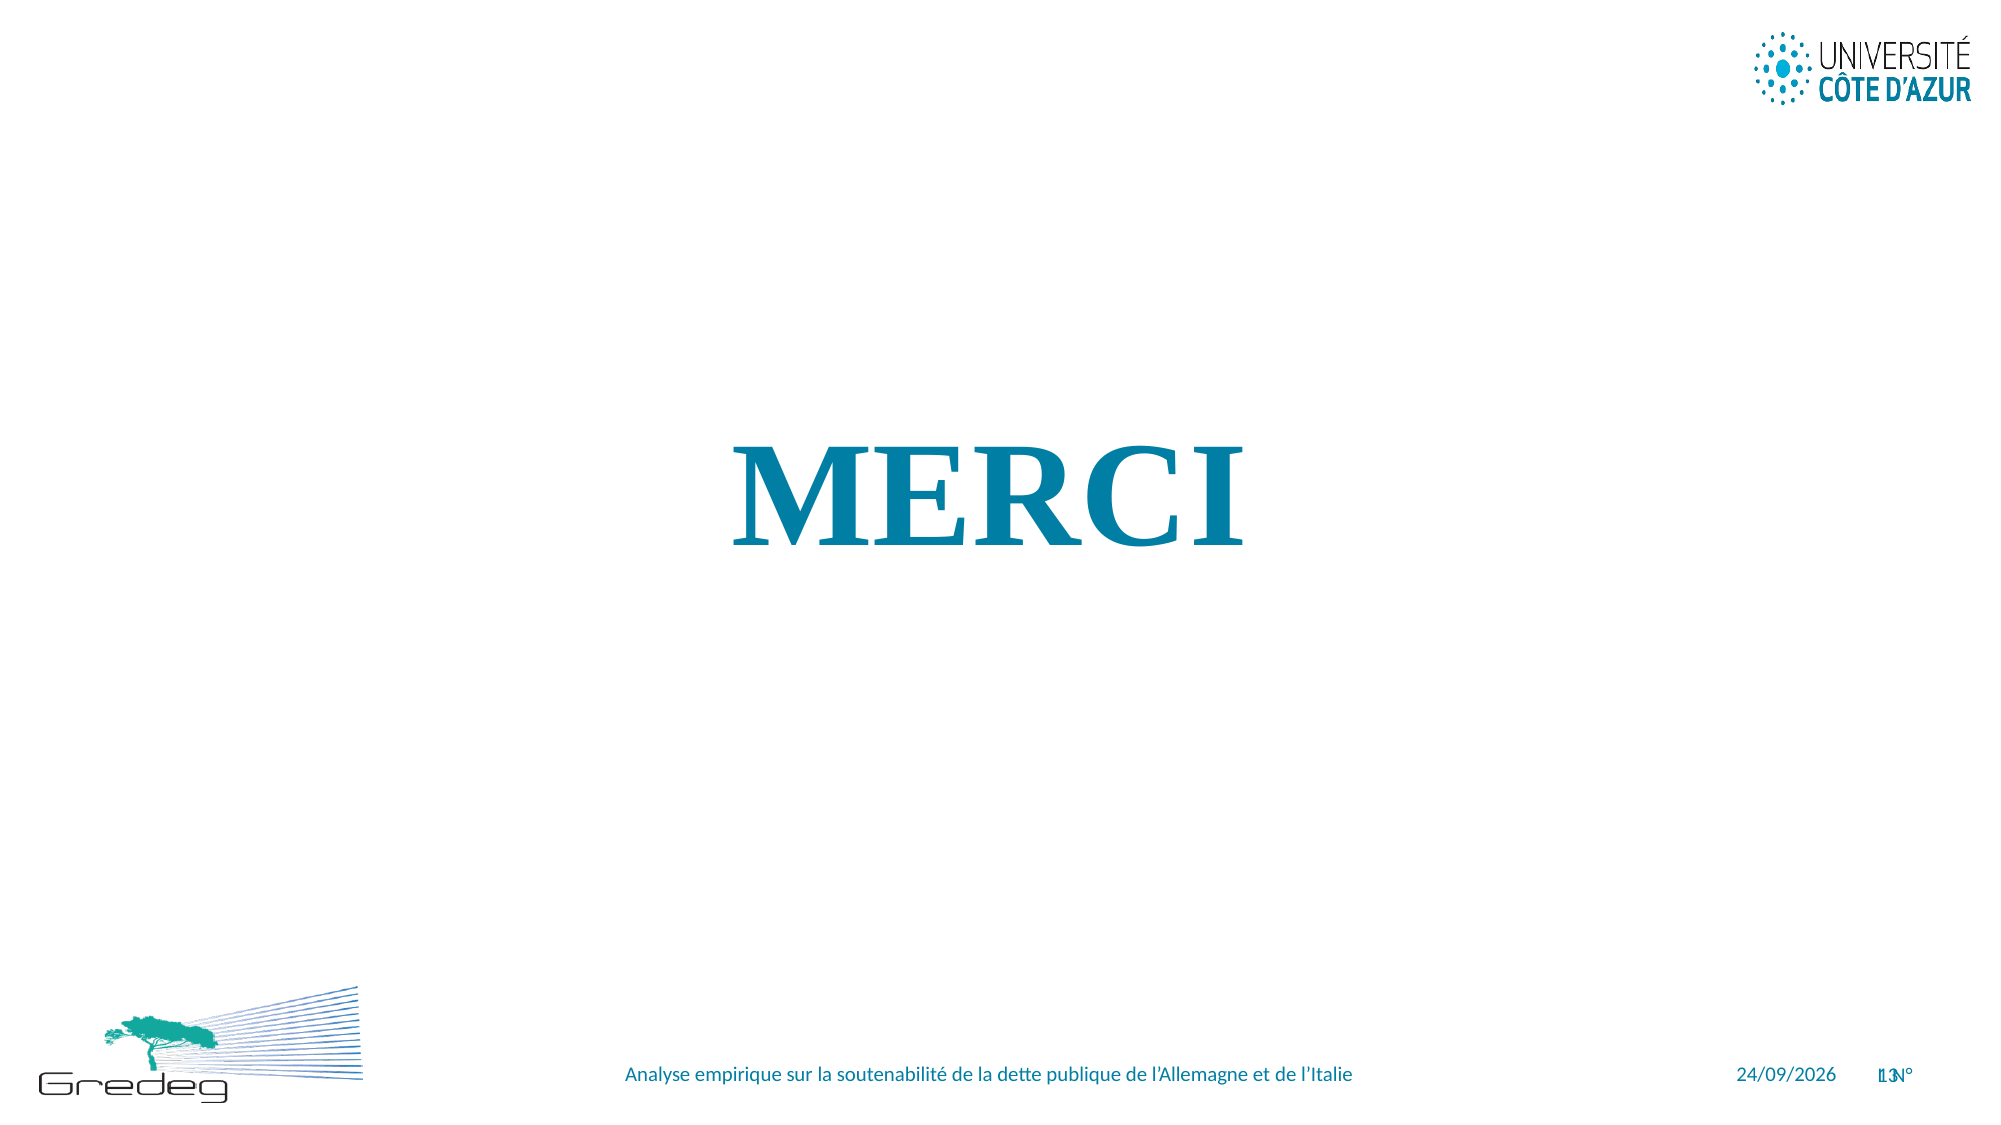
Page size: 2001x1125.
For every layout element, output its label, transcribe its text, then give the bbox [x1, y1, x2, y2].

text_box 13 [1862, 1043, 1952, 1104]
text_box Analyse empirique sur la soutenabilité de la dette publique de l’Allemagne et de l’Italie [477, 1042, 1502, 1103]
text_box 14/02/2025 [1721, 1042, 1876, 1103]
text_box MERCI [239, 408, 1740, 619]
